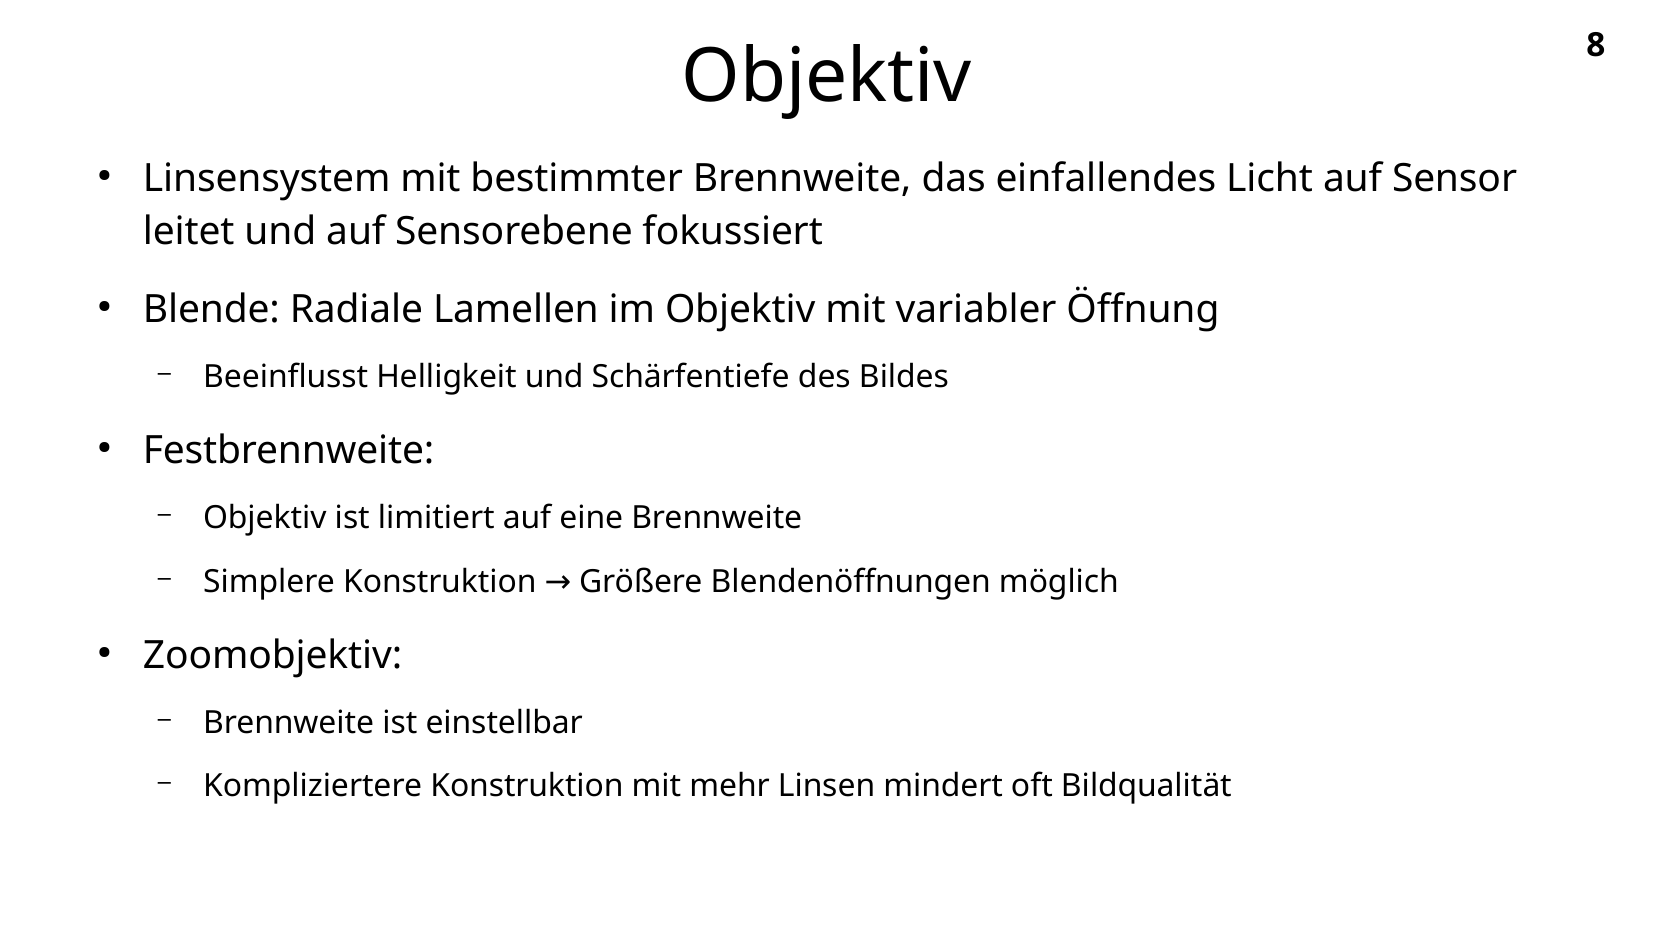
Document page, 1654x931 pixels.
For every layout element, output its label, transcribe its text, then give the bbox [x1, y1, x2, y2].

title Objektiv [82, 13, 1571, 132]
list Linsensystem mit bestimmter Brennweite, das einfallendes Licht auf Sensor leitet und auf Sensorebene fokussiert Blende: Radiale Lamellen im Objektiv mit variabler Öffnung Beeinflusst Helligkeit und Schärfentiefe des Bildes Festbrennweite: Objektiv ist limitiert auf eine Brennweite Simplere Konstruktion → Größere Blendenöffnungen möglich Zoomobjektiv: Brennweite ist einstellbar Kompliziertere Konstruktion mit mehr Linsen mindert oft Bildqualität [82, 150, 1571, 811]
